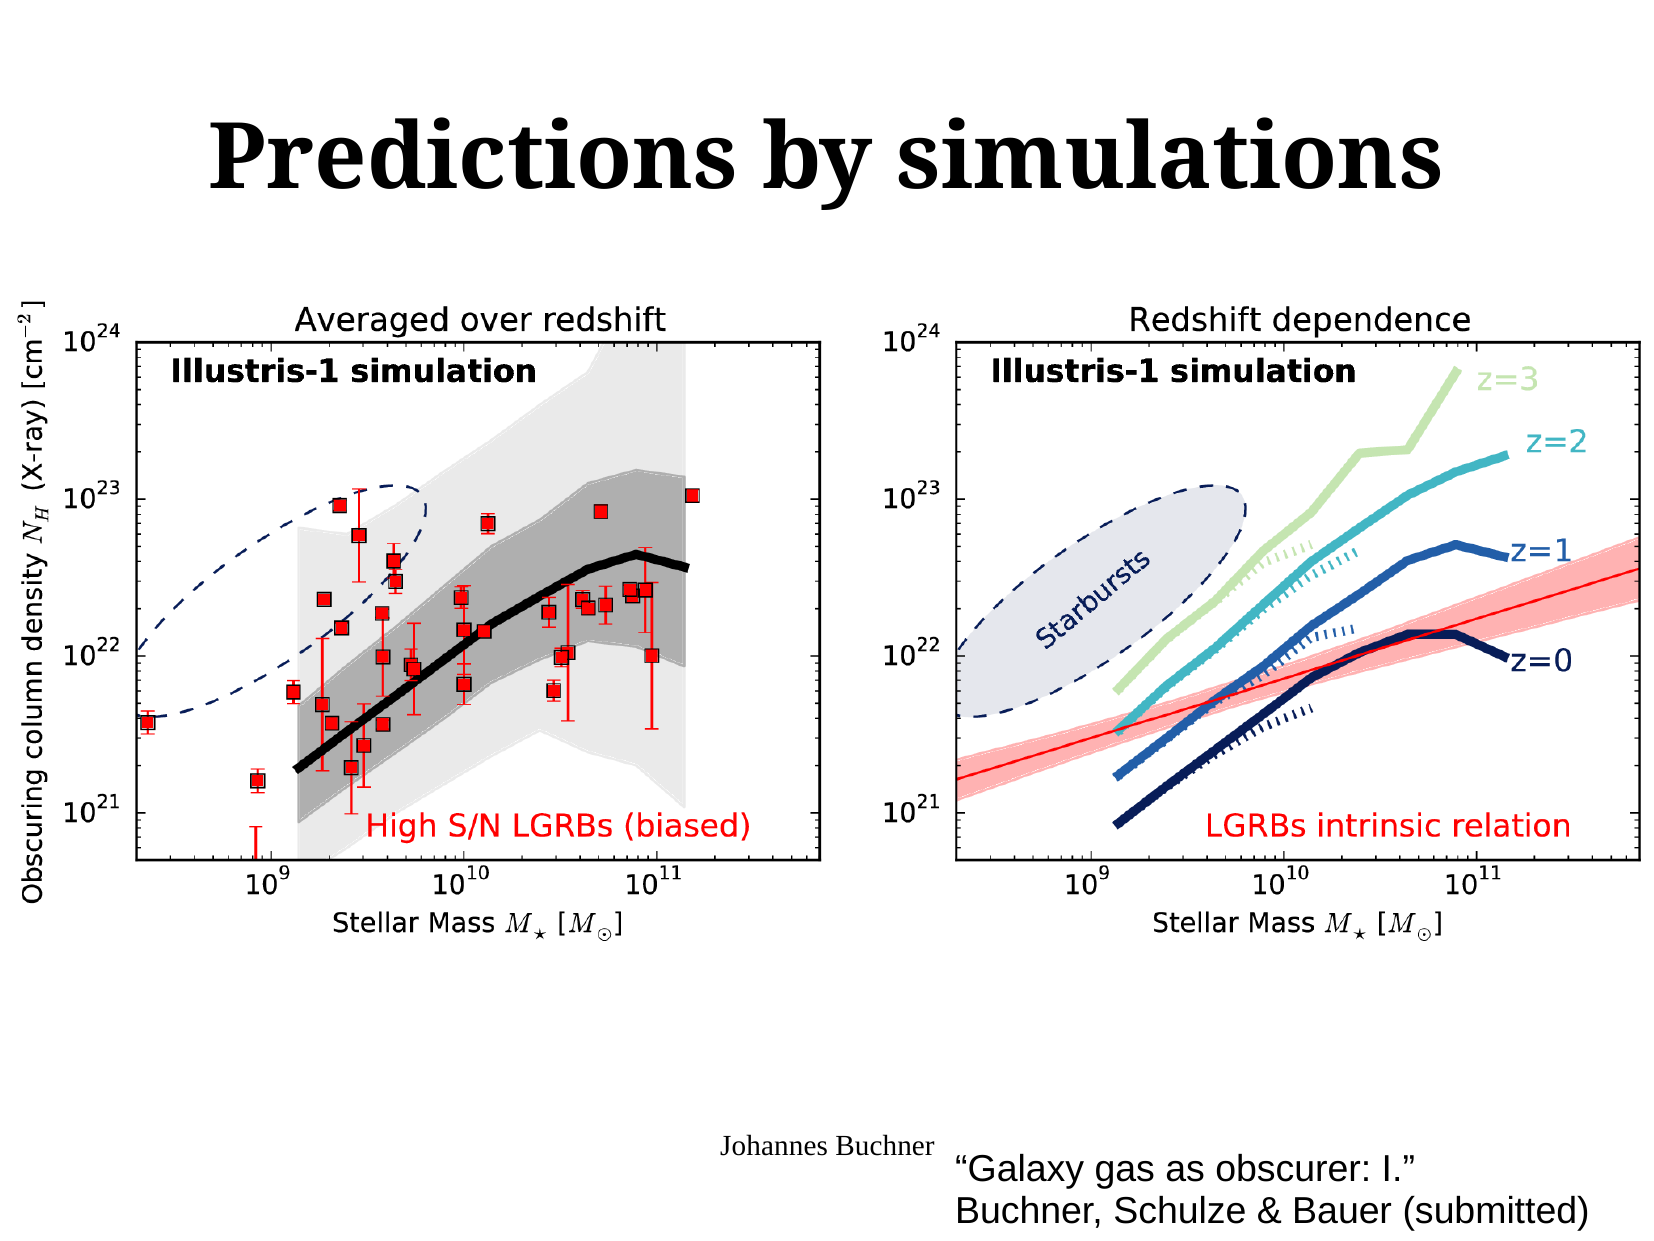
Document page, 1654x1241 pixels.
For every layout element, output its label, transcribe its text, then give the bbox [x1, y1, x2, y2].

title Predictions by simulations [82, 49, 1571, 257]
text_box “Galaxy gas as obscurer: I.” Buchner, Schulze & Bauer (submitted) [940, 1140, 1646, 1239]
picture [1, 281, 1654, 959]
